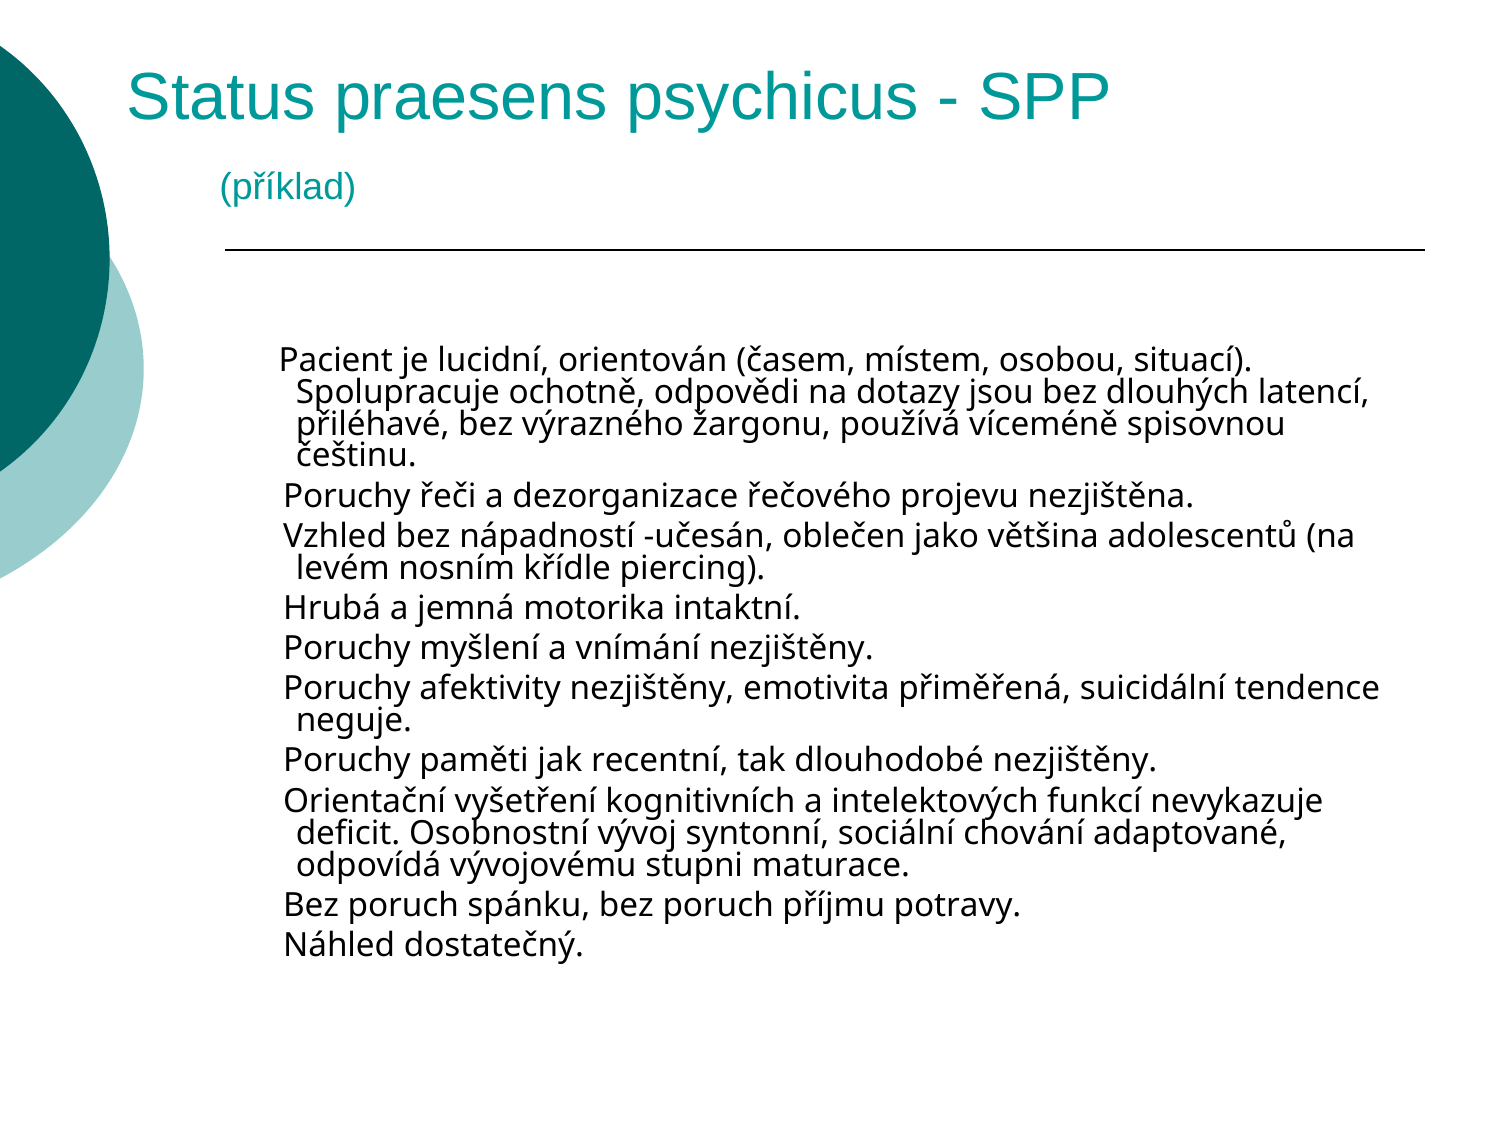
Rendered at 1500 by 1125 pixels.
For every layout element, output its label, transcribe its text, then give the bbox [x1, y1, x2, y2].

title Status praesens psychicus - SPP (příklad) [112, 78, 1500, 266]
list Pacient je lucidní, orientován (časem, místem, osobou, situací). Spolupracuje ochotně, odpovědi na dotazy jsou bez dlouhých latencí, přiléhavé, bez výrazného žargonu, používá víceméně spisovnou češtinu. Poruchy řeči a dezorganizace řečového projevu nezjištěna. Vzhled bez nápadností -učesán, oblečen jako většina adolescentů (na levém nosním křídle piercing). Hrubá a jemná motorika intaktní. Poruchy myšlení a vnímání nezjištěny. Poruchy afektivity nezjištěny, emotivita přiměřená, suicidální tendence neguje. Poruchy paměti jak recentní, tak dlouhodobé nezjištěny. Orientační vyšetření kognitivních a intelektových funkcí nevykazuje deficit. Osobnostní vývoj syntonní, sociální chování adaptované, odpovídá vývojovému stupni maturace. Bez poruch spánku, bez poruch příjmu potravy. Náhled dostatečný. [224, 299, 1425, 975]
